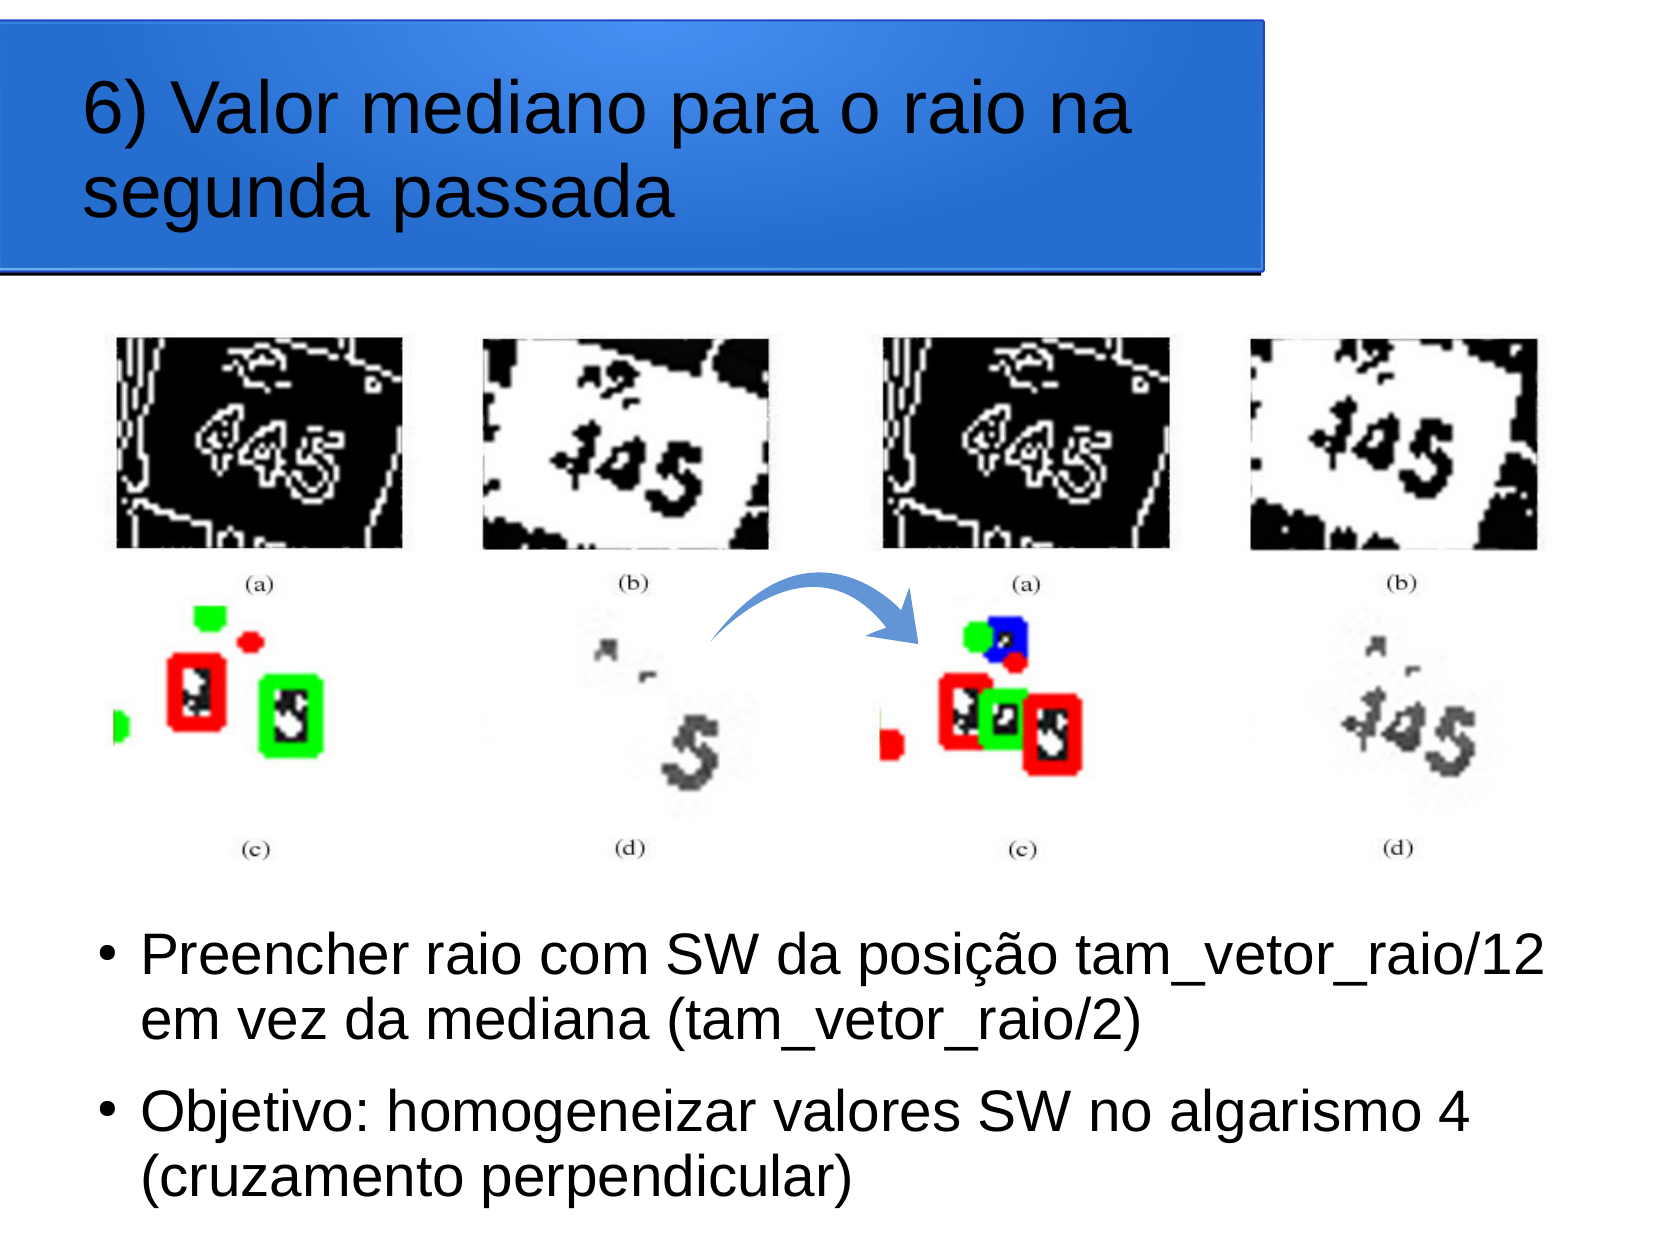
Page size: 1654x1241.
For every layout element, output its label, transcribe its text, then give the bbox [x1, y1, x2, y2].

title 6) Valor mediano para o raio na segunda passada [82, 47, 1235, 252]
list Preencher raio com SW da posição tam_vetor_raio/12 em vez da mediana (tam_vetor_raio/2) Objetivo: homogeneizar valores SW no algarismo 4 (cruzamento perpendicular) [82, 921, 1571, 1229]
picture [82, 299, 1571, 898]
